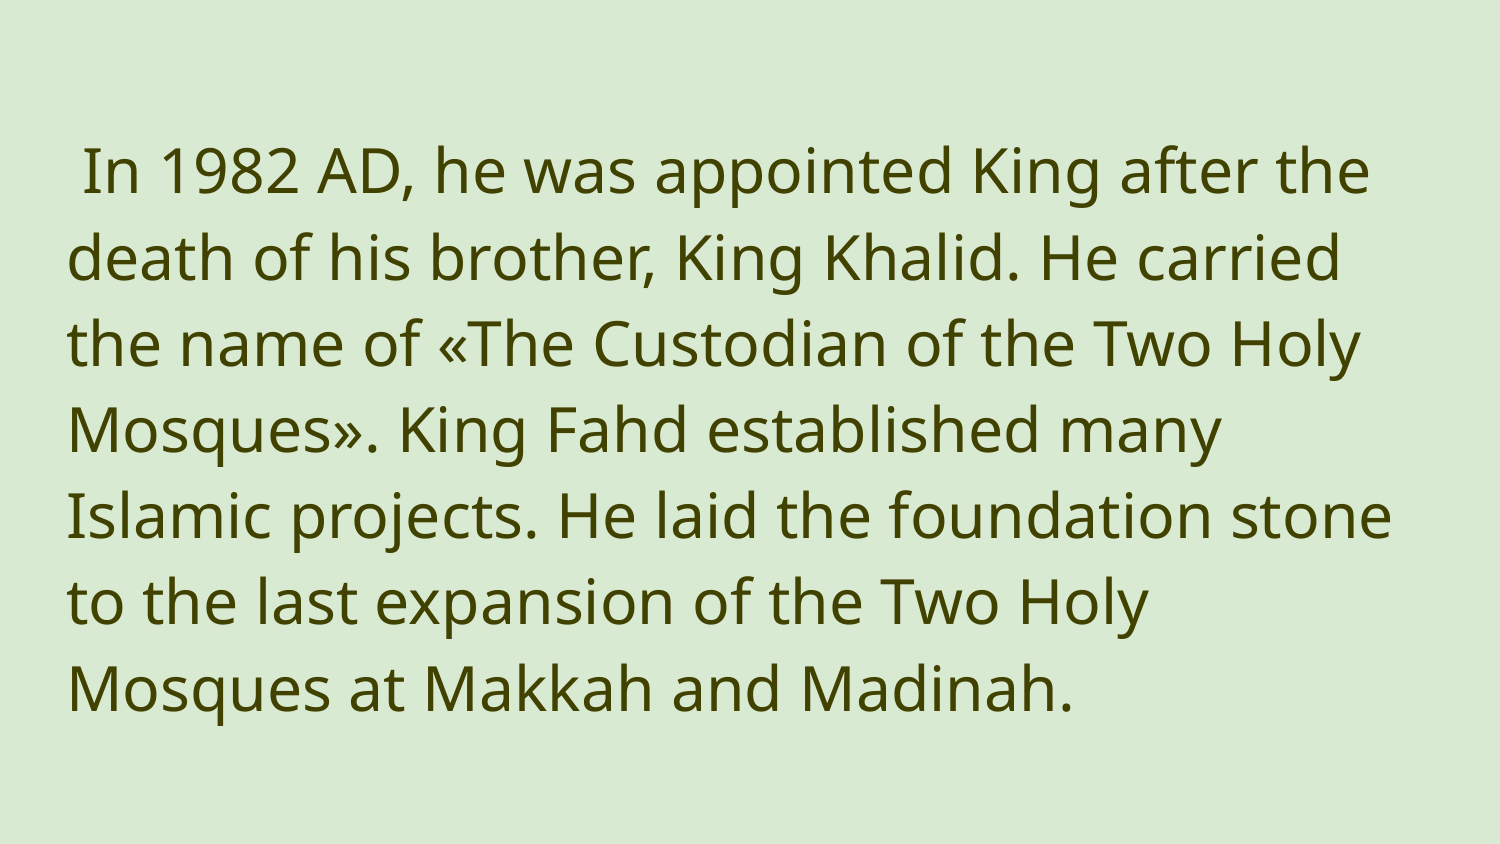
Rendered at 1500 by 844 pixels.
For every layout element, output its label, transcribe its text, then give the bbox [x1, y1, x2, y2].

title In 1982 AD, he was appointed King after the death of his brother, King Khalid. He carried the name of «The Custodian of the Two Holy Mosques». King Fahd established many Islamic projects. He laid the foundation stone to the last expansion of the Two Holy Mosques at Makkah and Madinah. [51, 352, 1449, 491]
